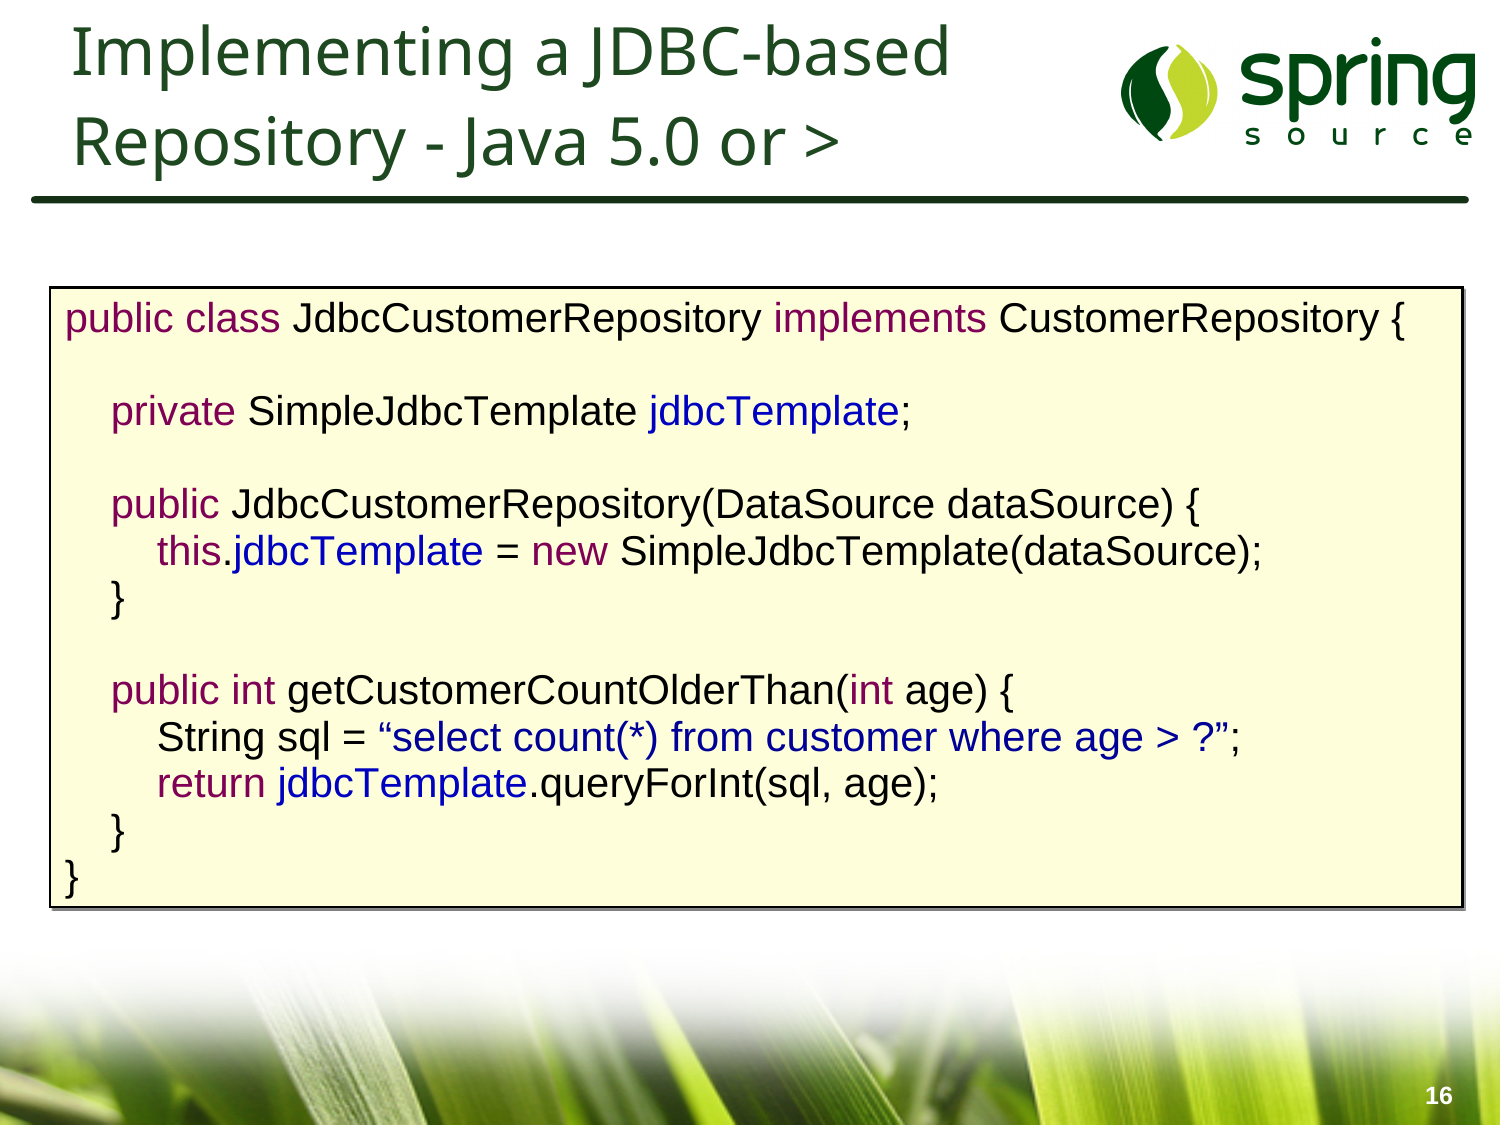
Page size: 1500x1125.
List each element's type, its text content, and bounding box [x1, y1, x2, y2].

title Implementing a JDBC-based Repository - Java 5.0 or > [56, 5, 1089, 184]
picture [1121, 37, 1475, 145]
picture [0, 944, 1500, 1125]
text_box public class JdbcCustomerRepository implements CustomerRepository { private SimpleJdbcTemplate jdbcTemplate; public JdbcCustomerRepository(DataSource dataSource) { this.jdbcTemplate = new SimpleJdbcTemplate(dataSource); } public int getCustomerCountOlderThan(int age) { String sql = “select count(*) from customer where age > ?”; return jdbcTemplate.queryForInt(sql, age); } } [50, 287, 1463, 908]
